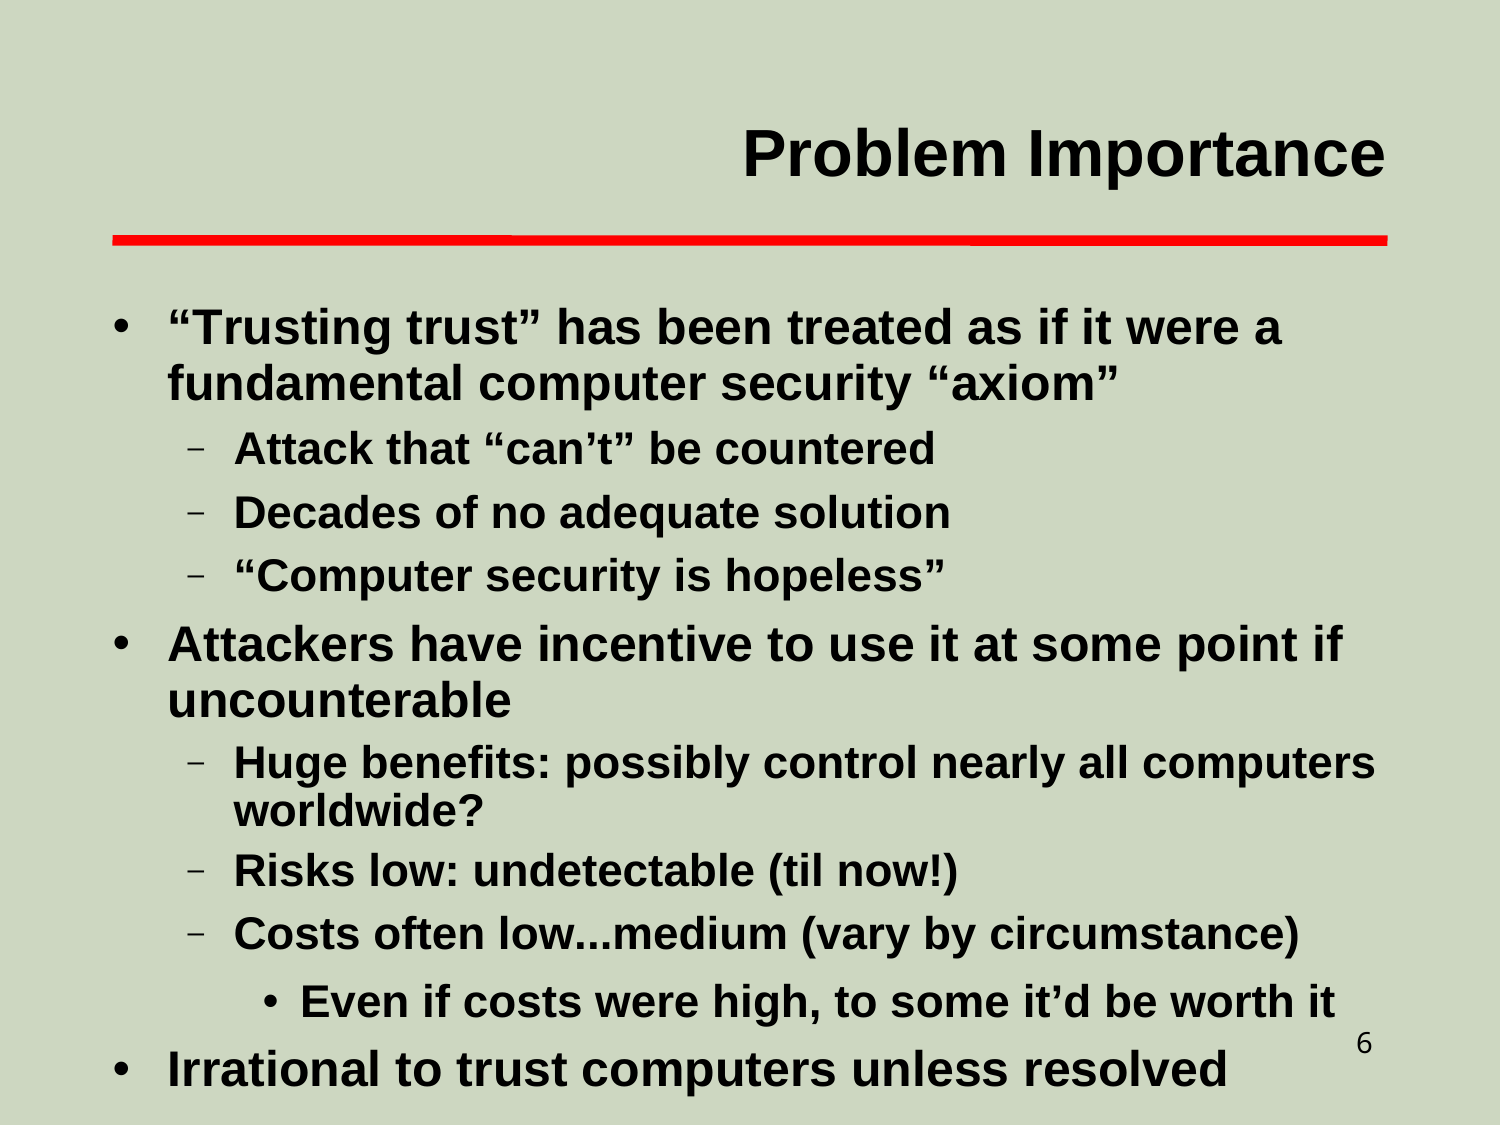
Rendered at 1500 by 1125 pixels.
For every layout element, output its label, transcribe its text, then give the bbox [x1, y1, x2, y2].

title Problem Importance [124, 85, 1387, 223]
list “Trusting trust” has been treated as if it were a fundamental computer security “axiom” Attack that “can’t” be countered Decades of no adequate solution “Computer security is hopeless” Attackers have incentive to use it at some point if uncounterable Huge benefits: possibly control nearly all computers worldwide? Risks low: undetectable (til now!) Costs often low...medium (vary by circumstance) Even if costs were high, to some it’d be worth it Irrational to trust computers unless resolved [112, 299, 1387, 1114]
